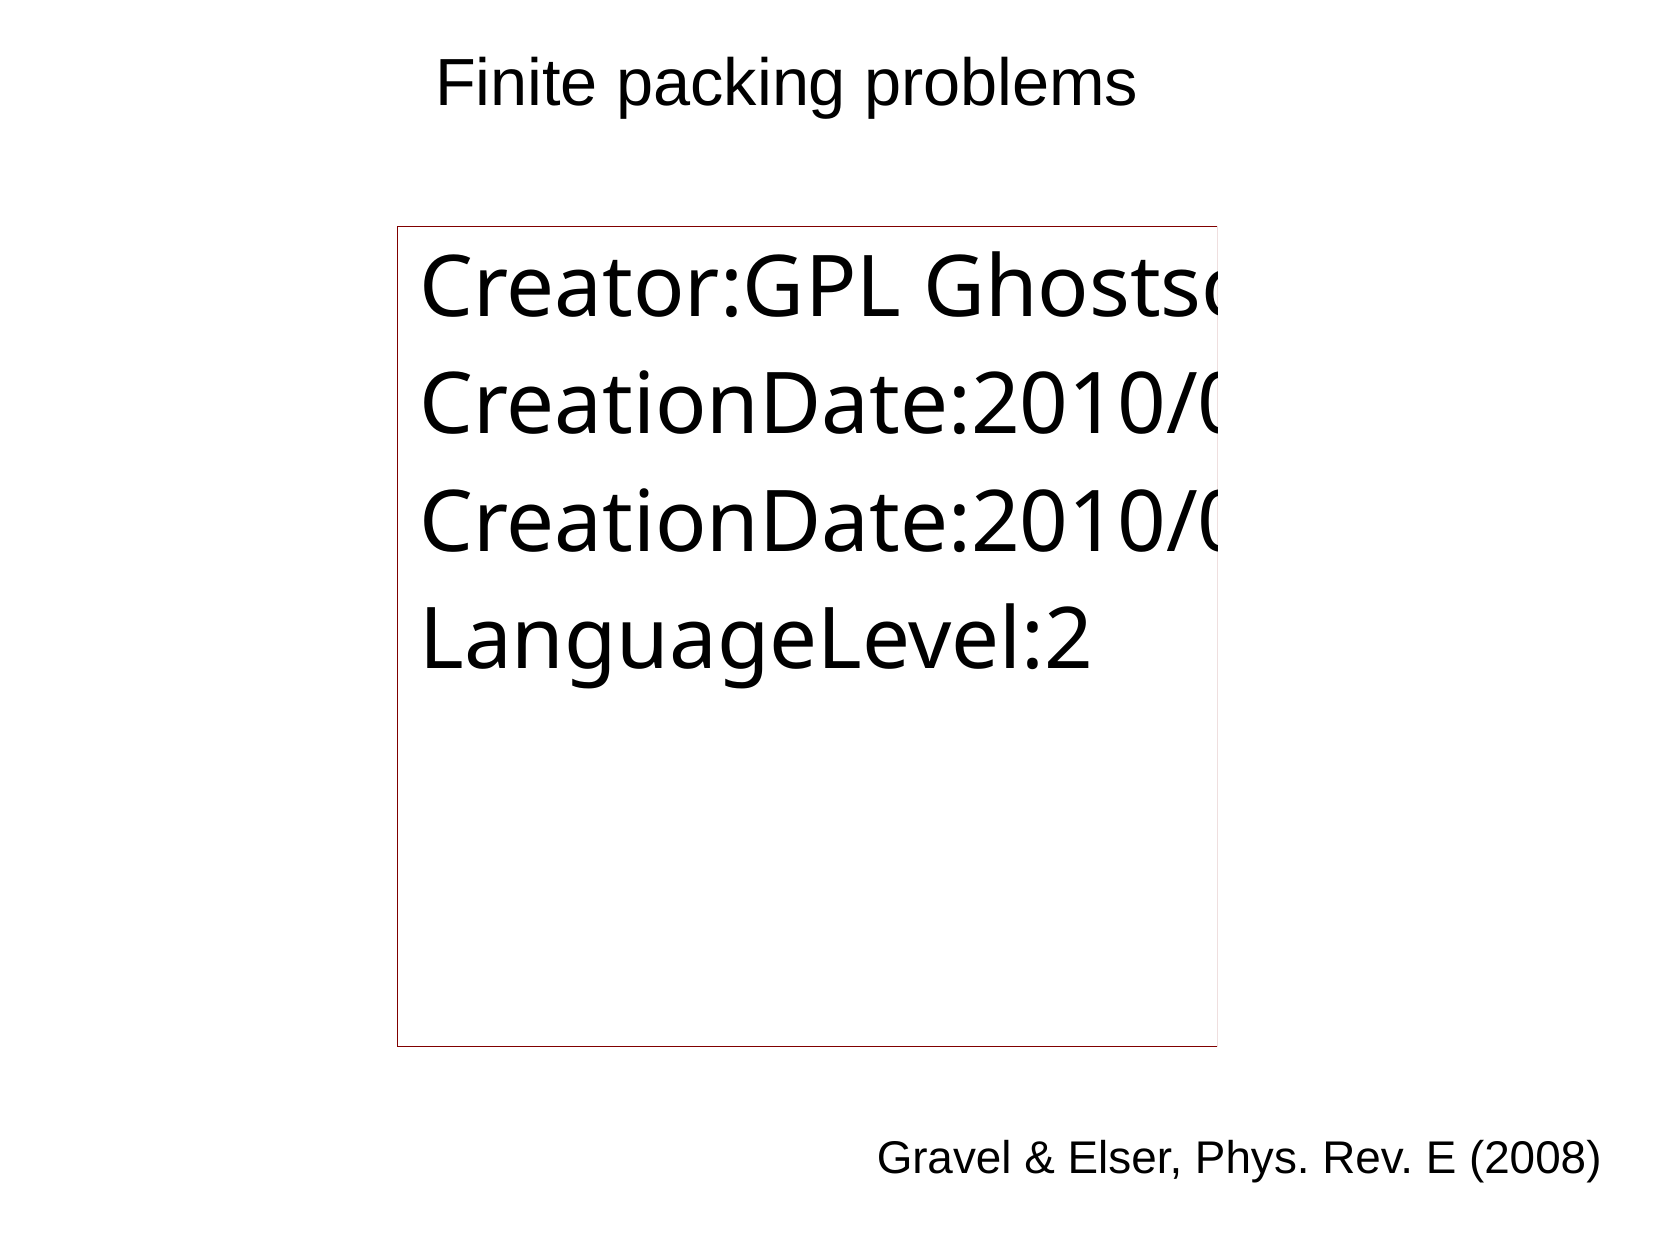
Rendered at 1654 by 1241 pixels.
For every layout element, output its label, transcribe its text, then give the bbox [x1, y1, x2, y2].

text_box Finite packing problems [420, 37, 1171, 128]
picture [392, 221, 1218, 1047]
text_box Gravel & Elser, Phys. Rev. E (2008) [862, 1125, 1618, 1192]
